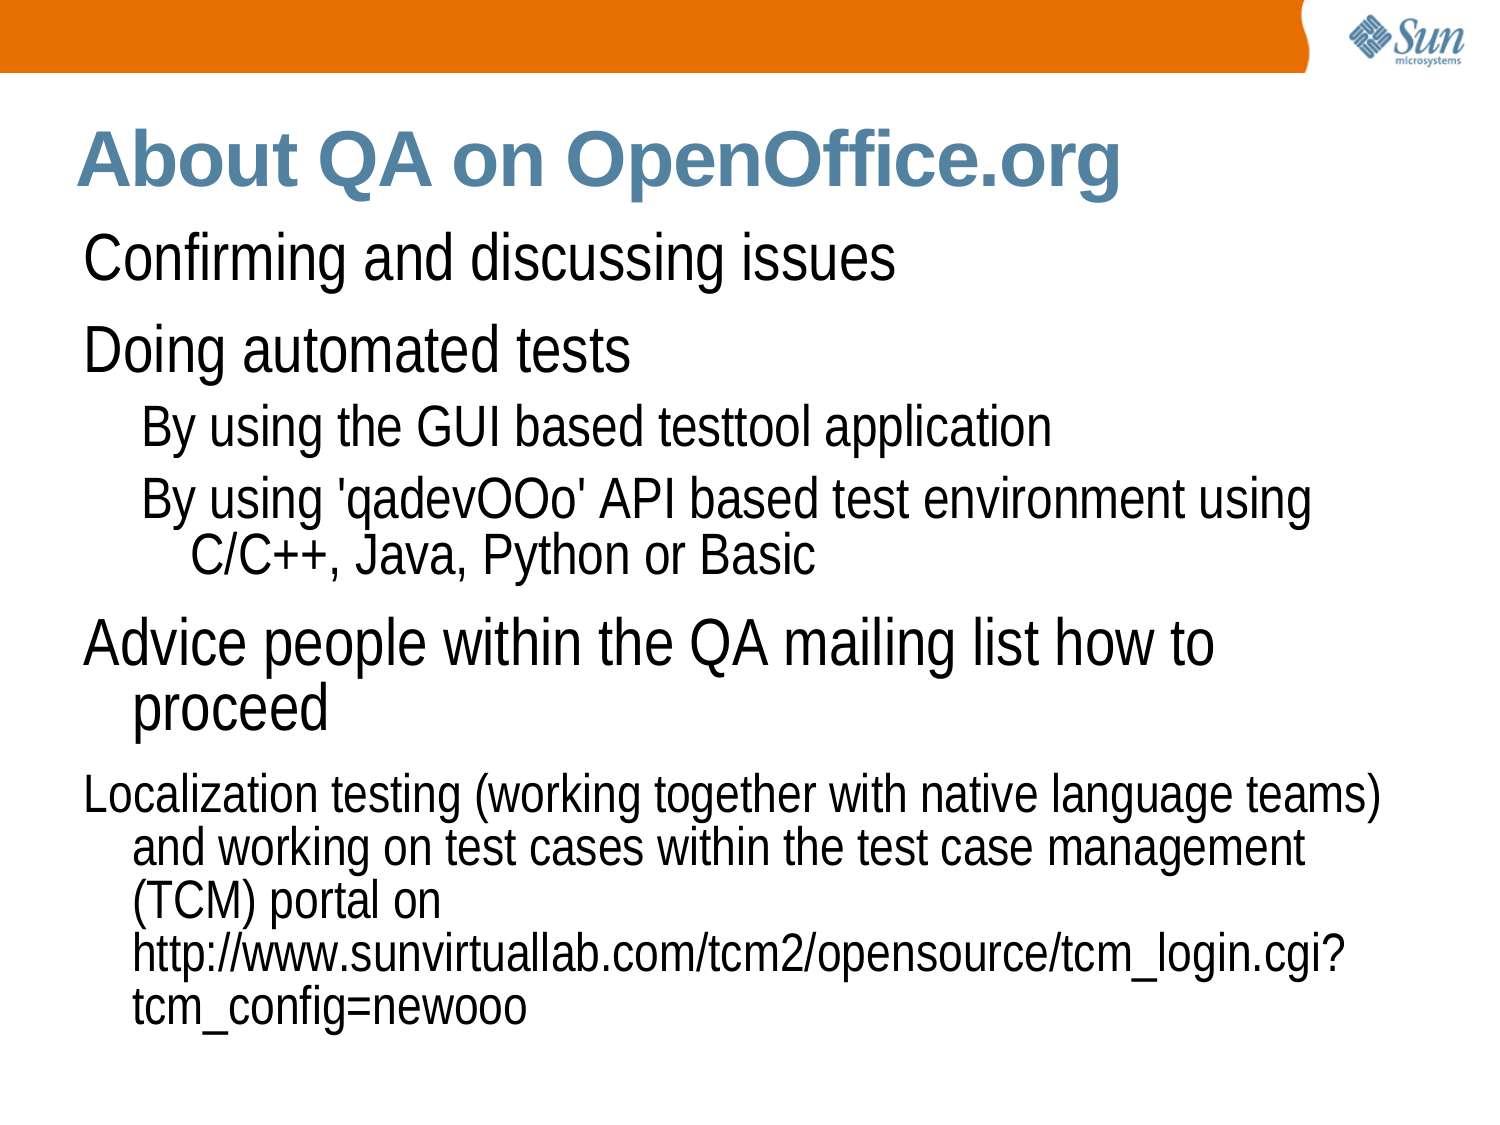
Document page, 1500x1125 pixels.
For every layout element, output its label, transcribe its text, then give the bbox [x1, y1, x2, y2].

list Confirming and discussing issues Doing automated tests By using the GUI based testtool application By using 'qadevOOo' API based test environment using C/C++, Java, Python or Basic Advice people within the QA mailing list how to proceed Localization testing (working together with native language teams) and working on test cases within the test case management (TCM) portal on http://www.sunvirtuallab.com/tcm2/opensource/tcm_login.cgi?tcm_config=newooo [64, 228, 1401, 1104]
title About QA on OpenOffice.org [75, 123, 1437, 227]
picture [0, 0, 1500, 73]
